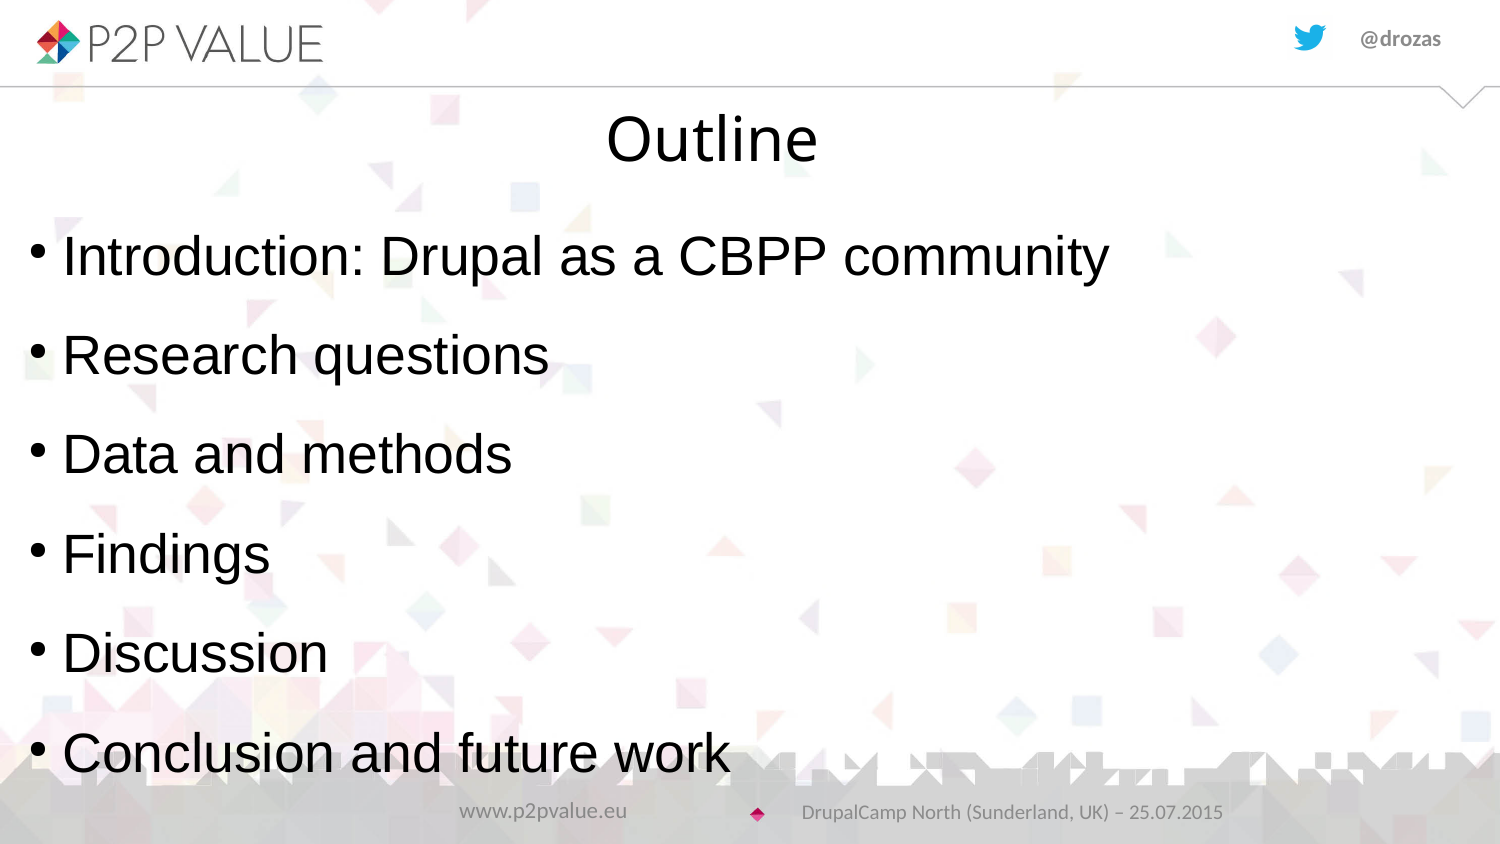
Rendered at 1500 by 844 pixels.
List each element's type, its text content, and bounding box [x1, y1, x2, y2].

text_box DrupalCamp North (Sunderland, UK) – 25.07.2015 [788, 788, 1481, 834]
text_box www.p2pvalue.eu [453, 789, 672, 829]
picture [0, 0, 1500, 844]
title Outline [60, 92, 1366, 180]
subtitle Introduction: Drupal as a CBPP community Research questions Data and methods Findings Discussion Conclusion and future work [15, 180, 1496, 796]
text_box @drozas [1333, 15, 1455, 60]
